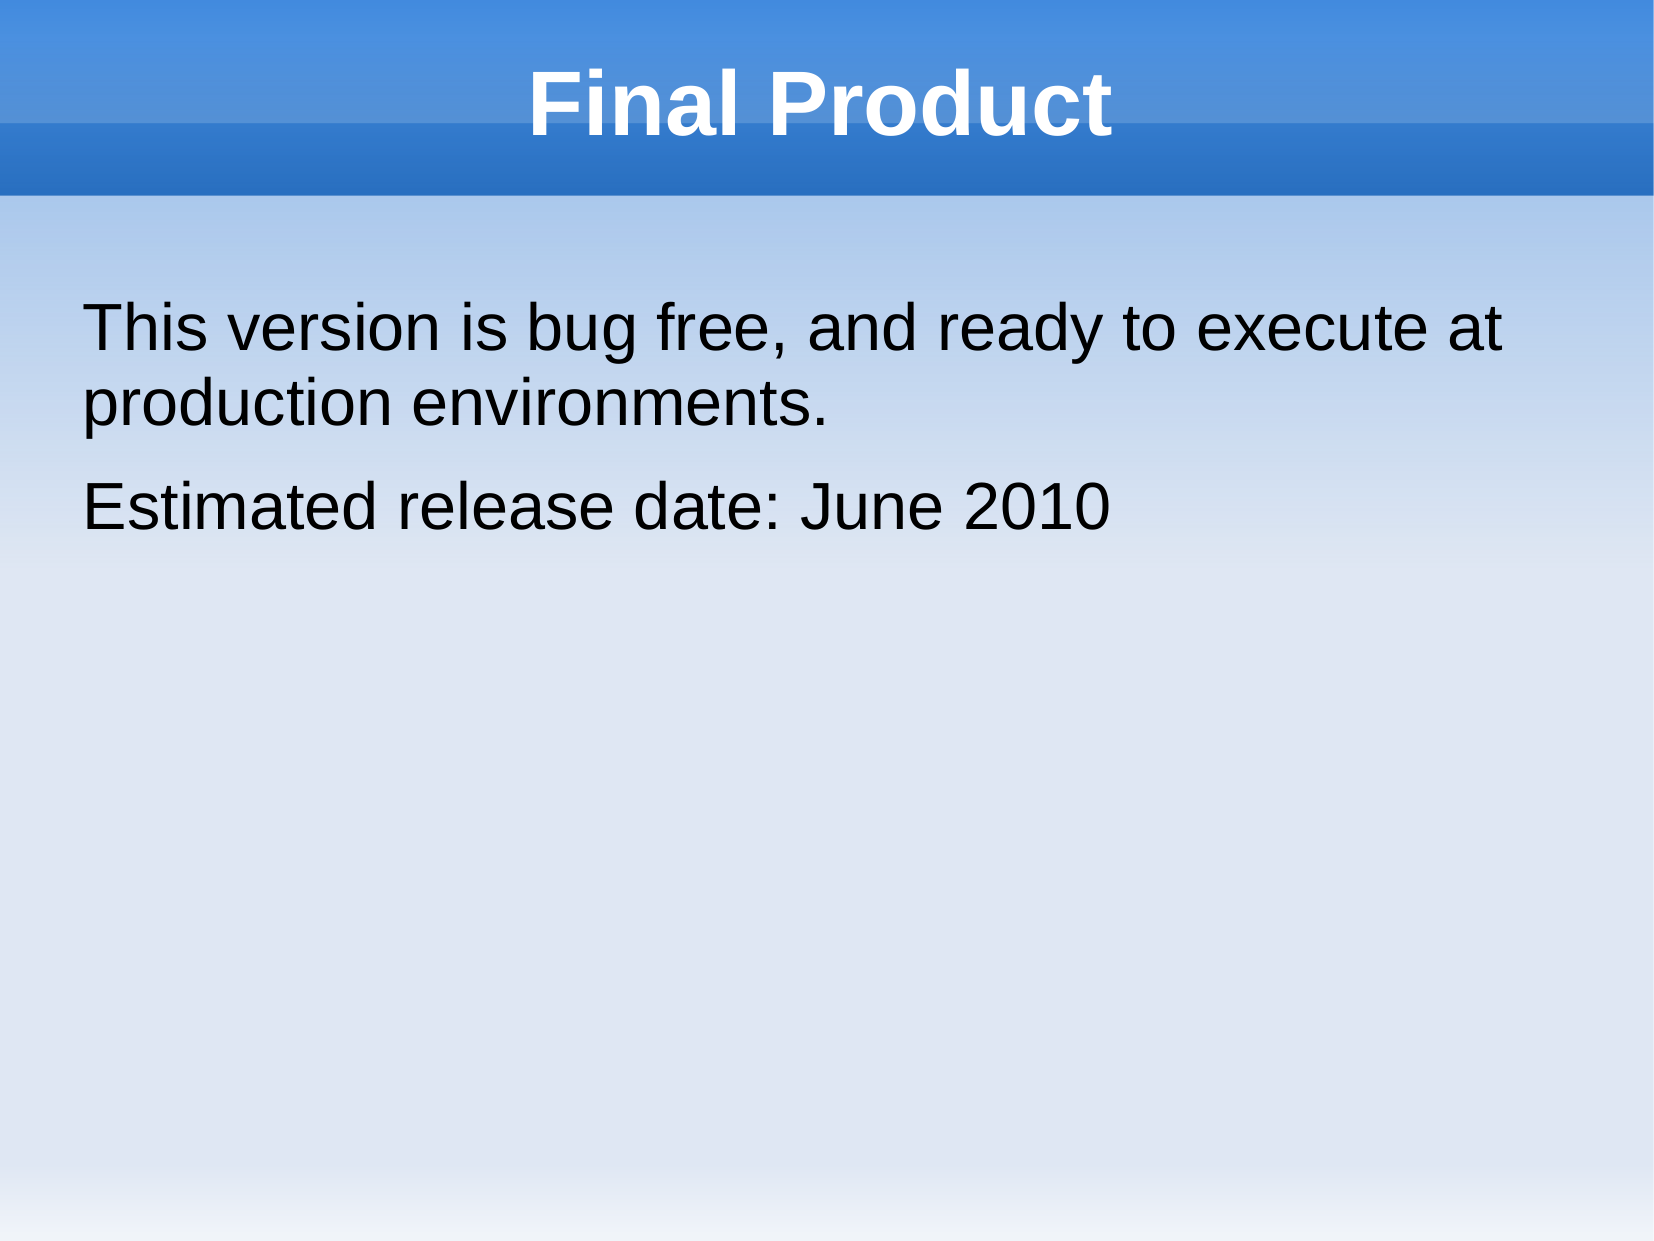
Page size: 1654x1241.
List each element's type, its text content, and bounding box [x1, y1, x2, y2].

title Final Product [76, 0, 1565, 208]
picture [0, 0, 1654, 1241]
list This version is bug free, and ready to execute at production environments. Estimated release date: June 2010 [82, 290, 1571, 1109]
